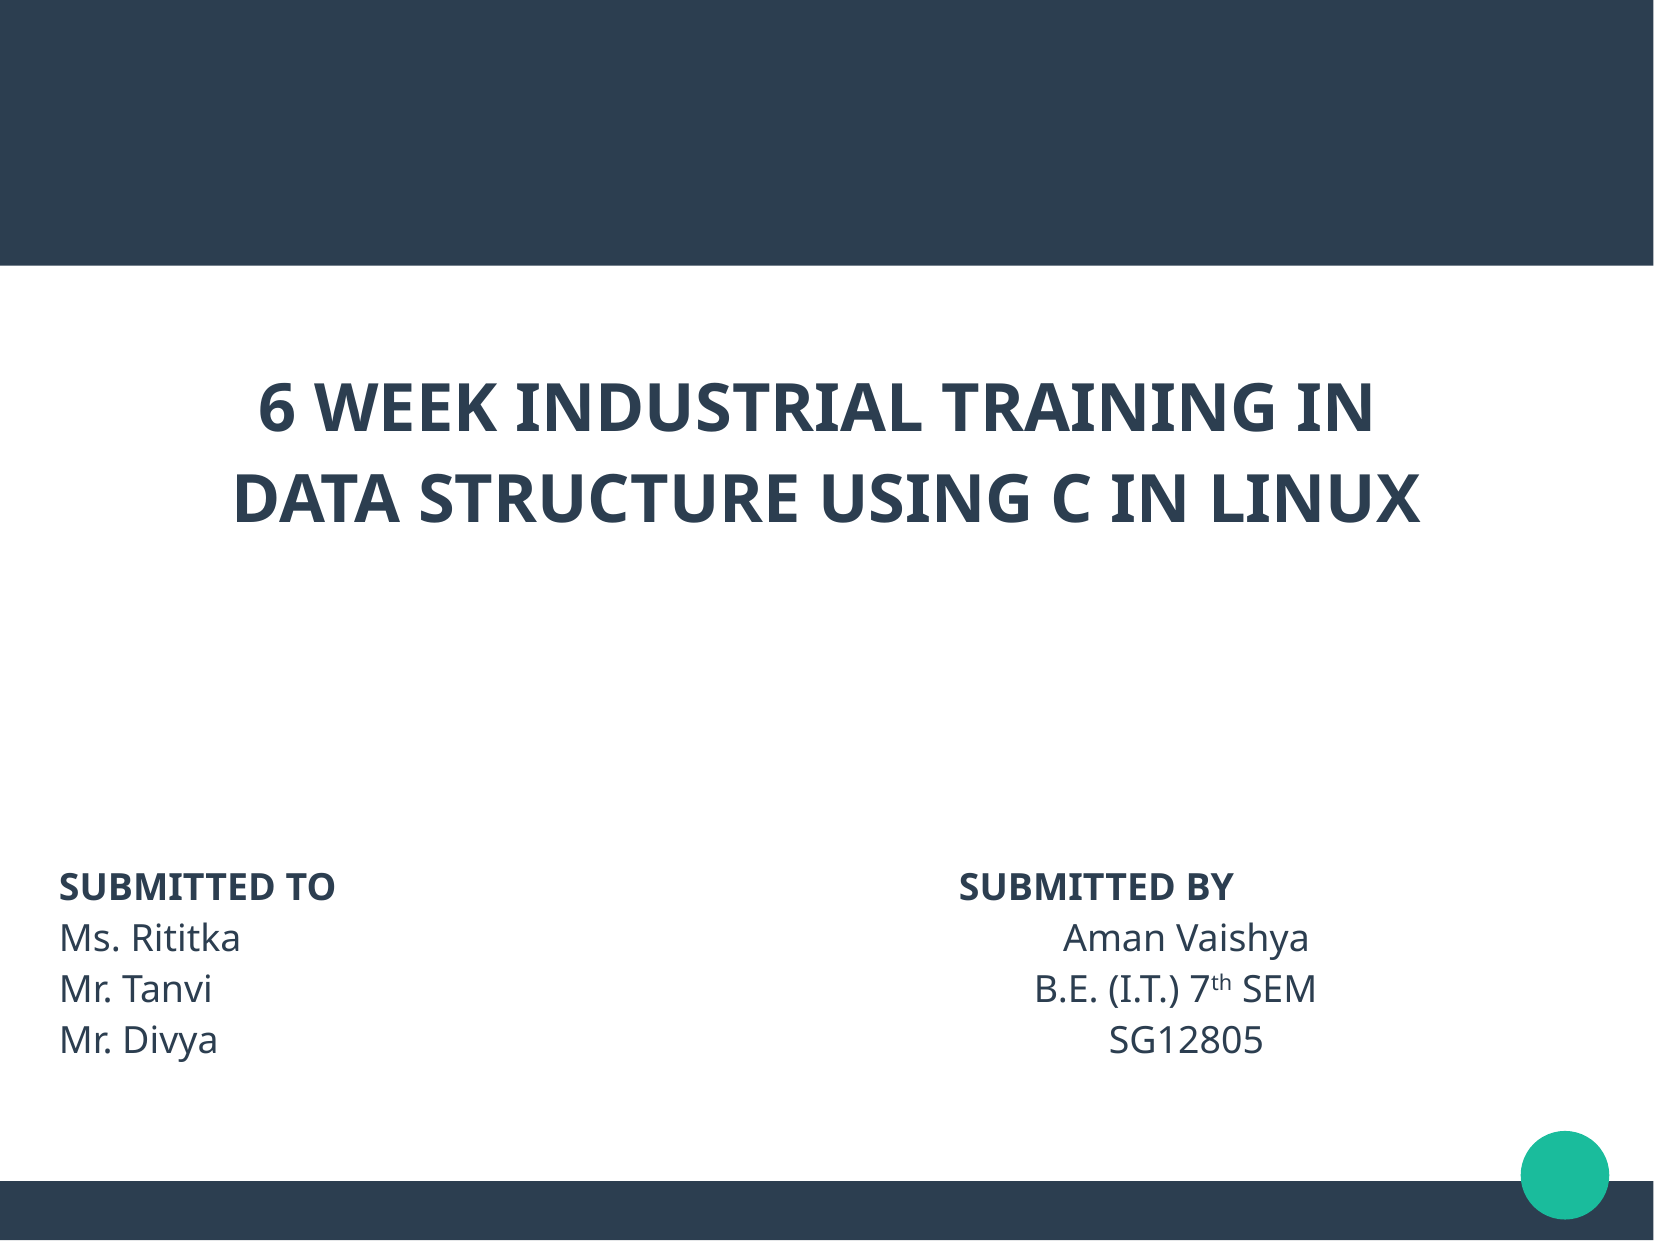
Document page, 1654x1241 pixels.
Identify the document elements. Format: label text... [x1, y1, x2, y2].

subtitle 6 WEEK INDUSTRIAL TRAINING IN DATA STRUCTURE USING C IN LINUX SUBMITTED TO SUBMITTED BY Ms. Rititka Aman Vaishya Mr. Tanvi B.E. (I.T.) 7th SEM Mr. Divya SG12805 [59, 324, 1595, 1152]
